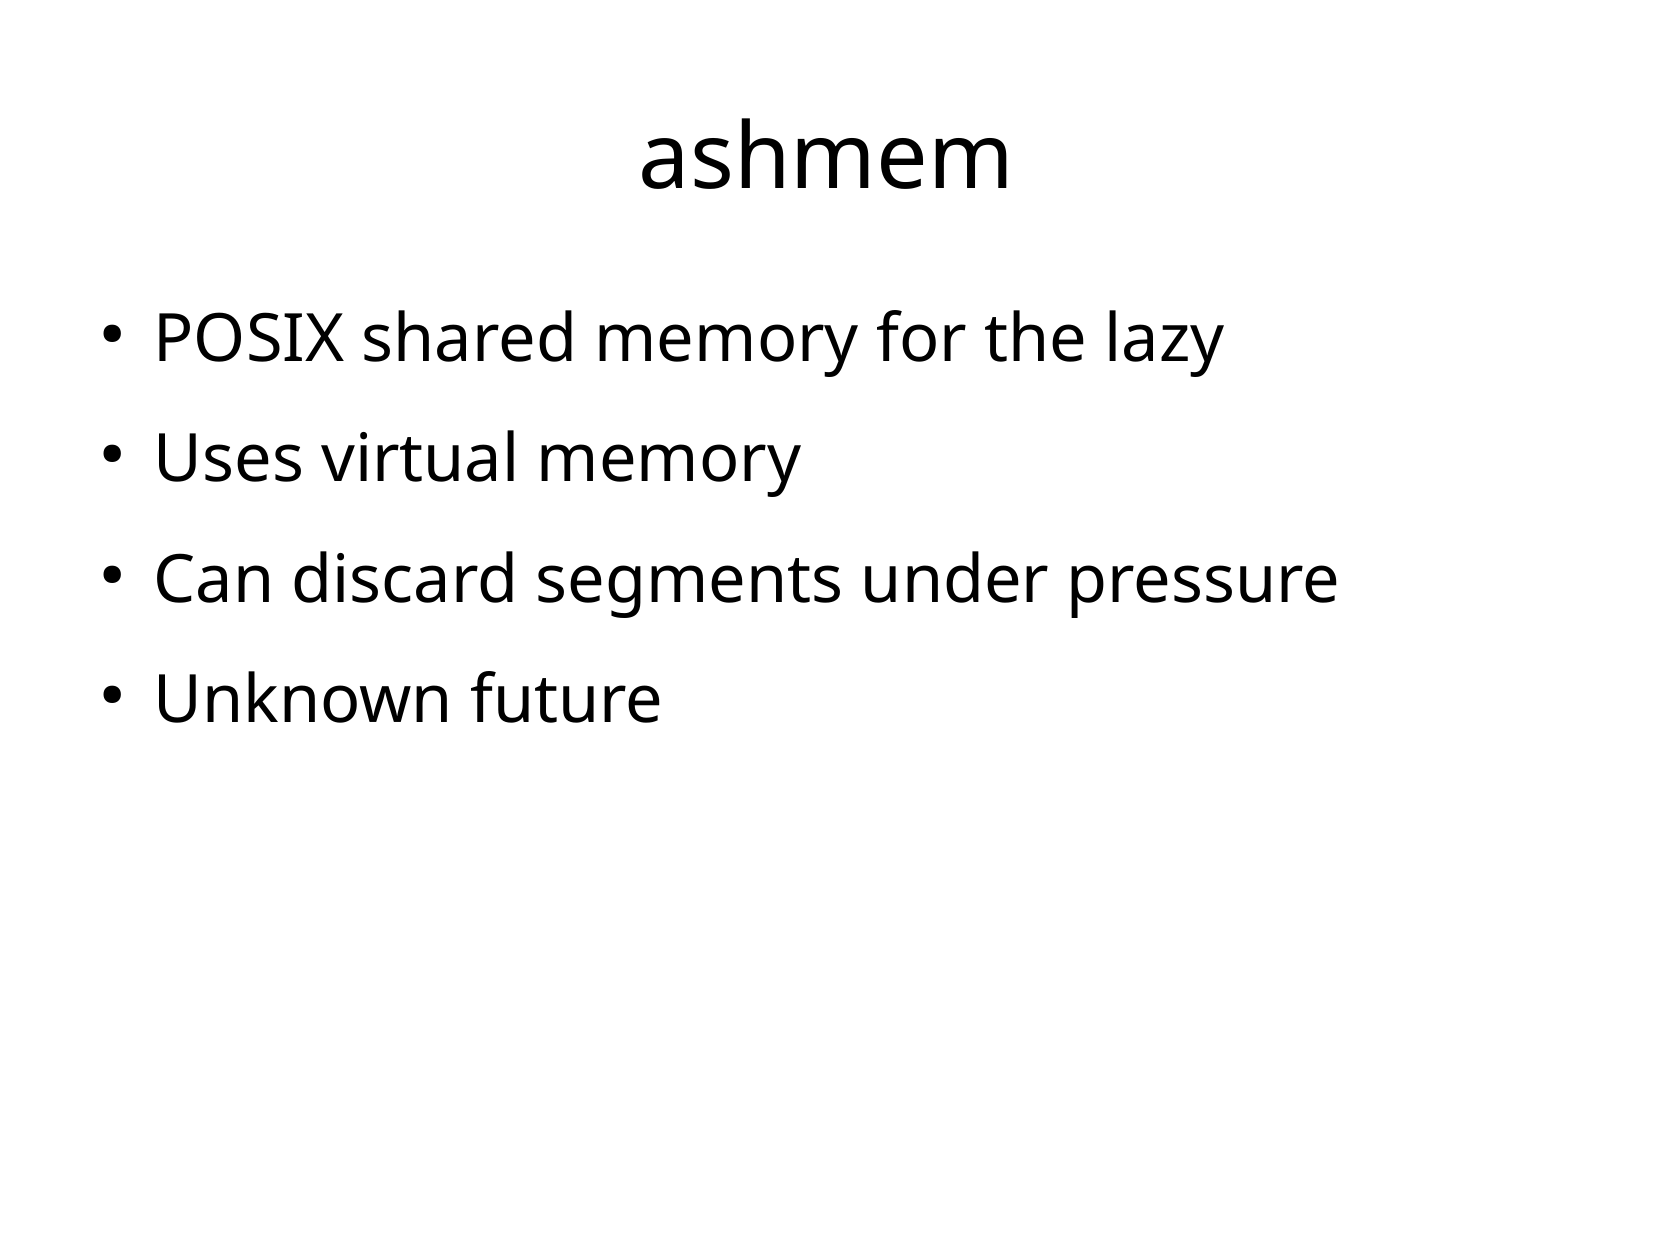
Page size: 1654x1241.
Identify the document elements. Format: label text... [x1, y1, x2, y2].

title ashmem [82, 49, 1571, 257]
list POSIX shared memory for the lazy Uses virtual memory Can discard segments under pressure Unknown future [82, 290, 1538, 1010]
